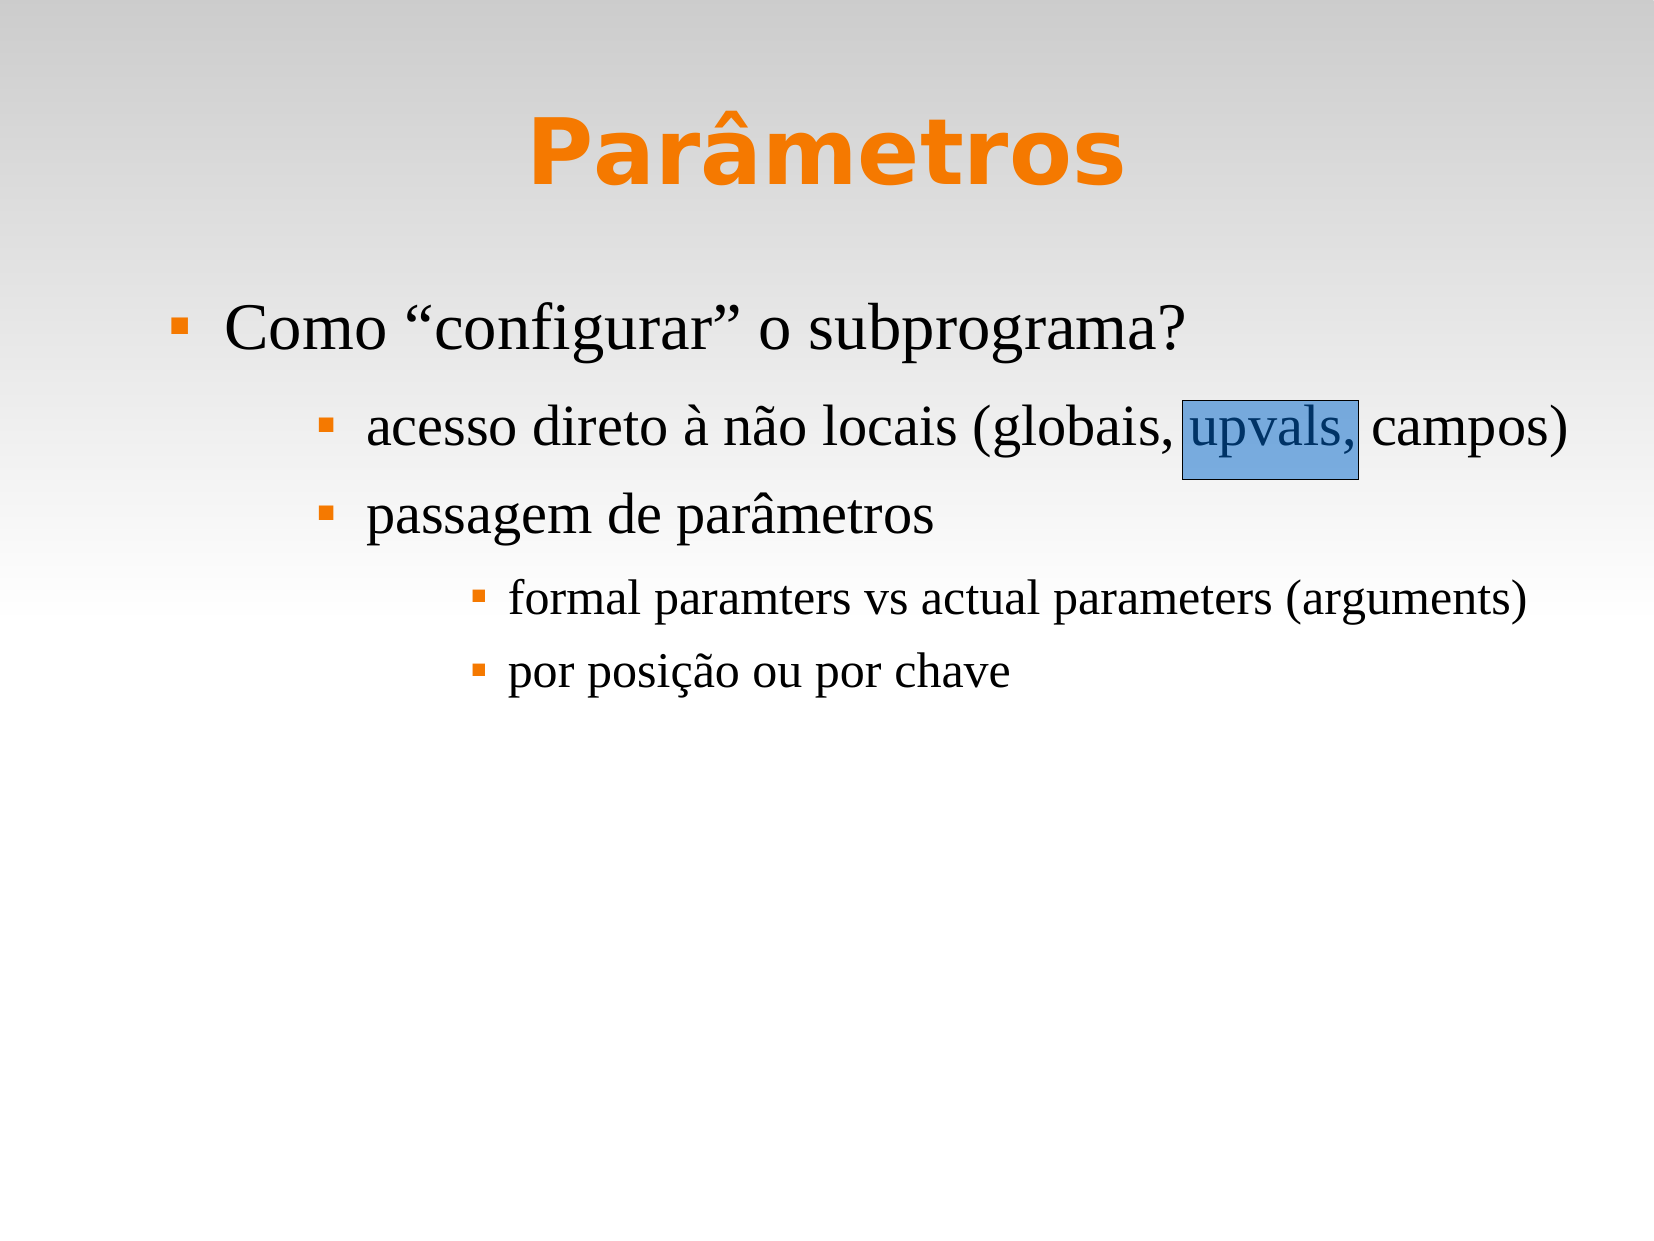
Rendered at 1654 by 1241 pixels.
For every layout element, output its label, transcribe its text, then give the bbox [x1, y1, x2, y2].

list Como “configurar” o subprograma? acesso direto à não locais (globais, upvals, campos) passagem de parâmetros formal paramters vs actual parameters (arguments) por posição ou por chave [82, 290, 1571, 1109]
title Parâmetros [82, 49, 1571, 257]
text_box [1182, 400, 1359, 480]
